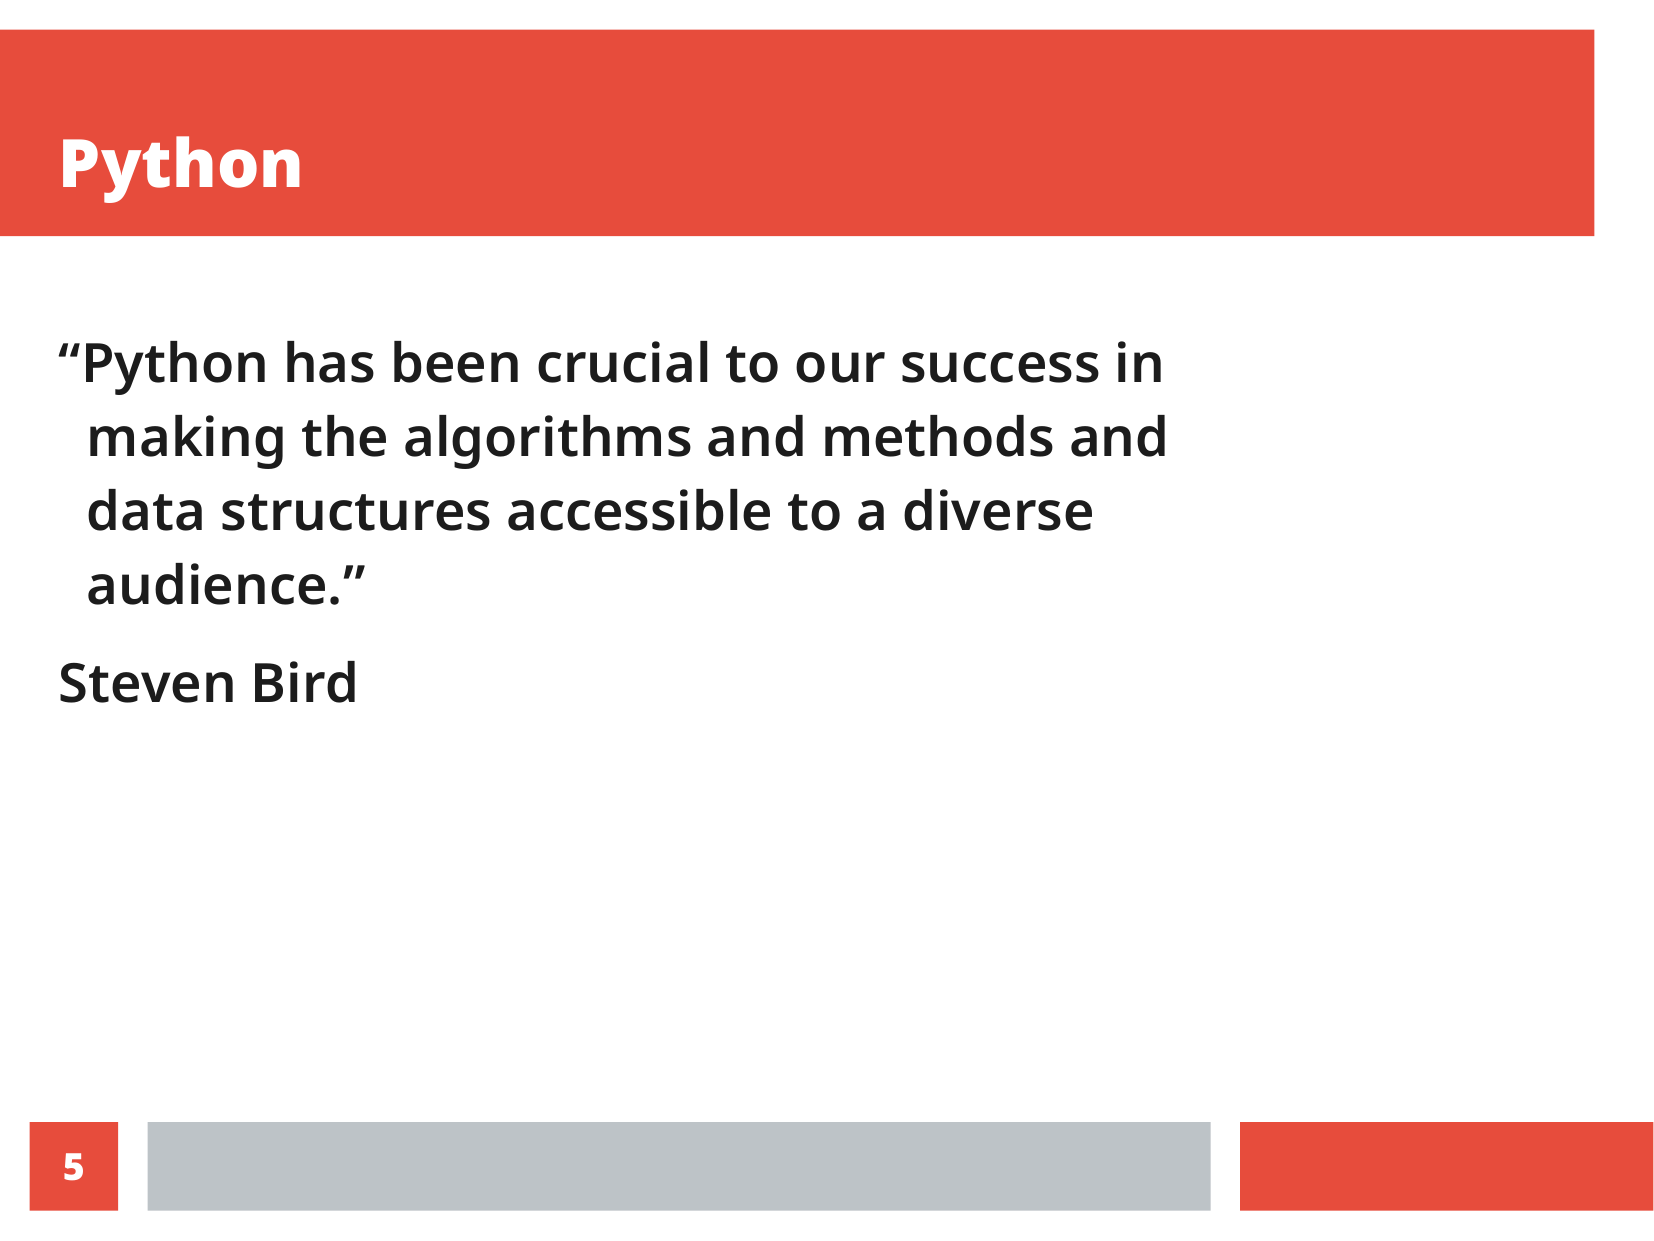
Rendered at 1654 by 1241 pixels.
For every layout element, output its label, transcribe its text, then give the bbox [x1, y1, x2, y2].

list “Python has been crucial to our success in making the algorithms and methods and data structures accessible to a diverse audience.” Steven Bird [59, 324, 1565, 1093]
title Python [59, 59, 1595, 207]
